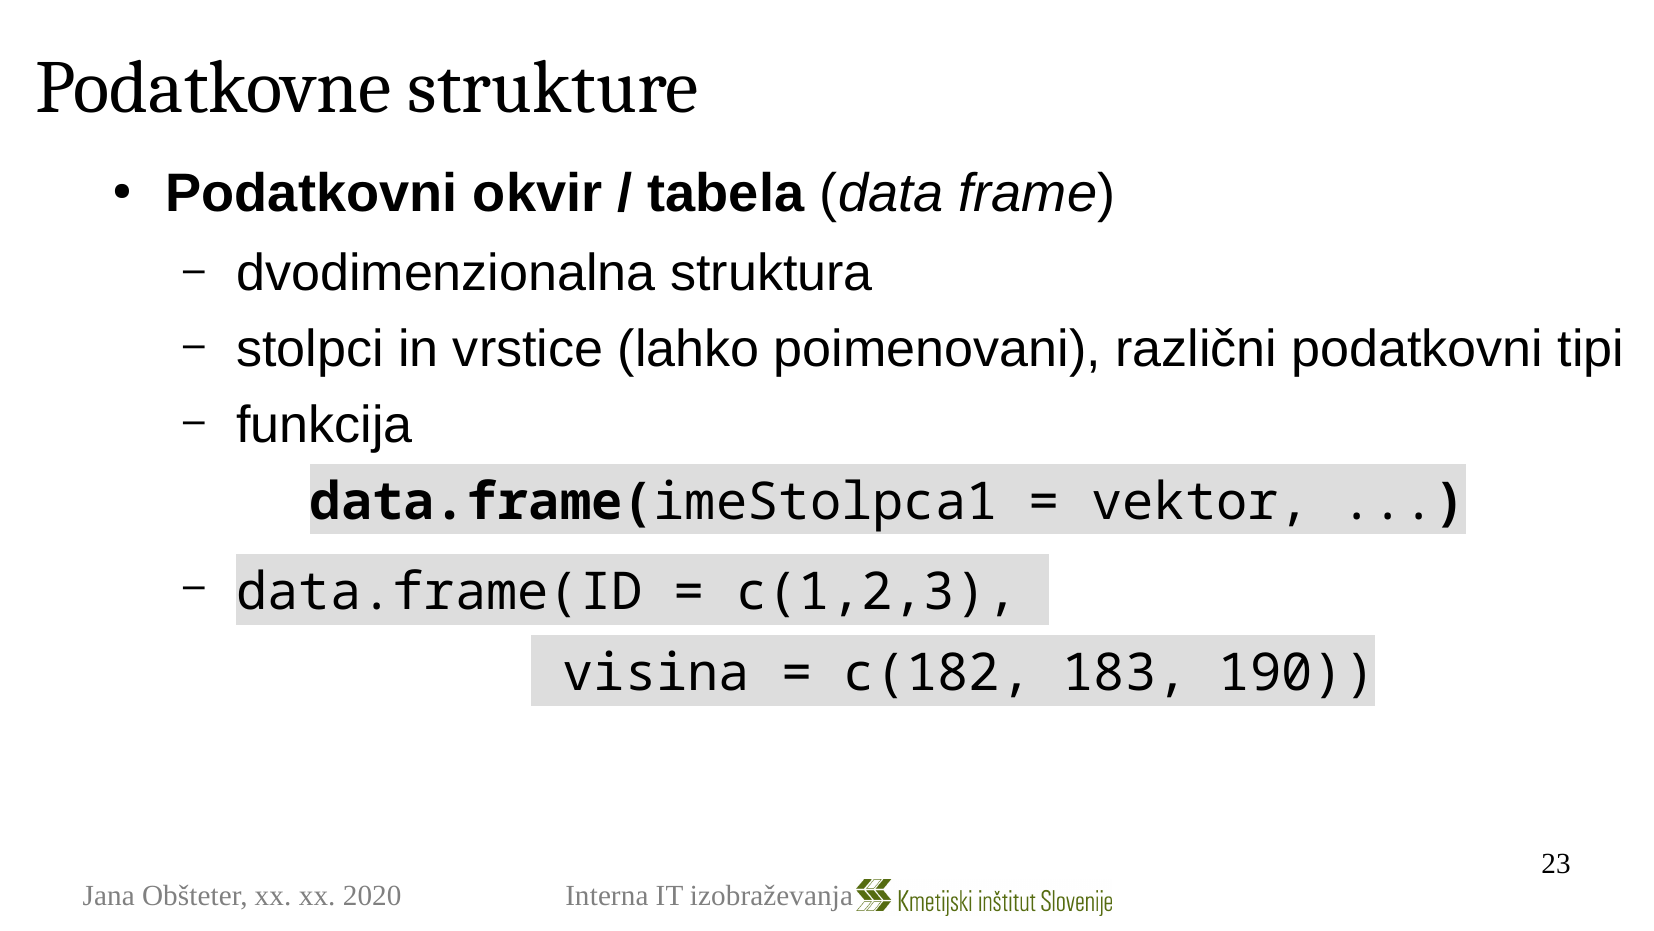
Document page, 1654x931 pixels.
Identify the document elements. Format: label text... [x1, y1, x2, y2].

picture [856, 879, 1112, 916]
title Podatkovne strukture [35, 21, 1524, 154]
list Podatkovni okvir / tabela (data frame) dvodimenzionalna struktura stolpci in vrstice (lahko poimenovani), različni podatkovni tipi funkcija data.frame(imeStolpca1 = vektor, ...) data.frame(ID = c(1,2,3), visina = c(182, 183, 190)) [94, 153, 1642, 813]
